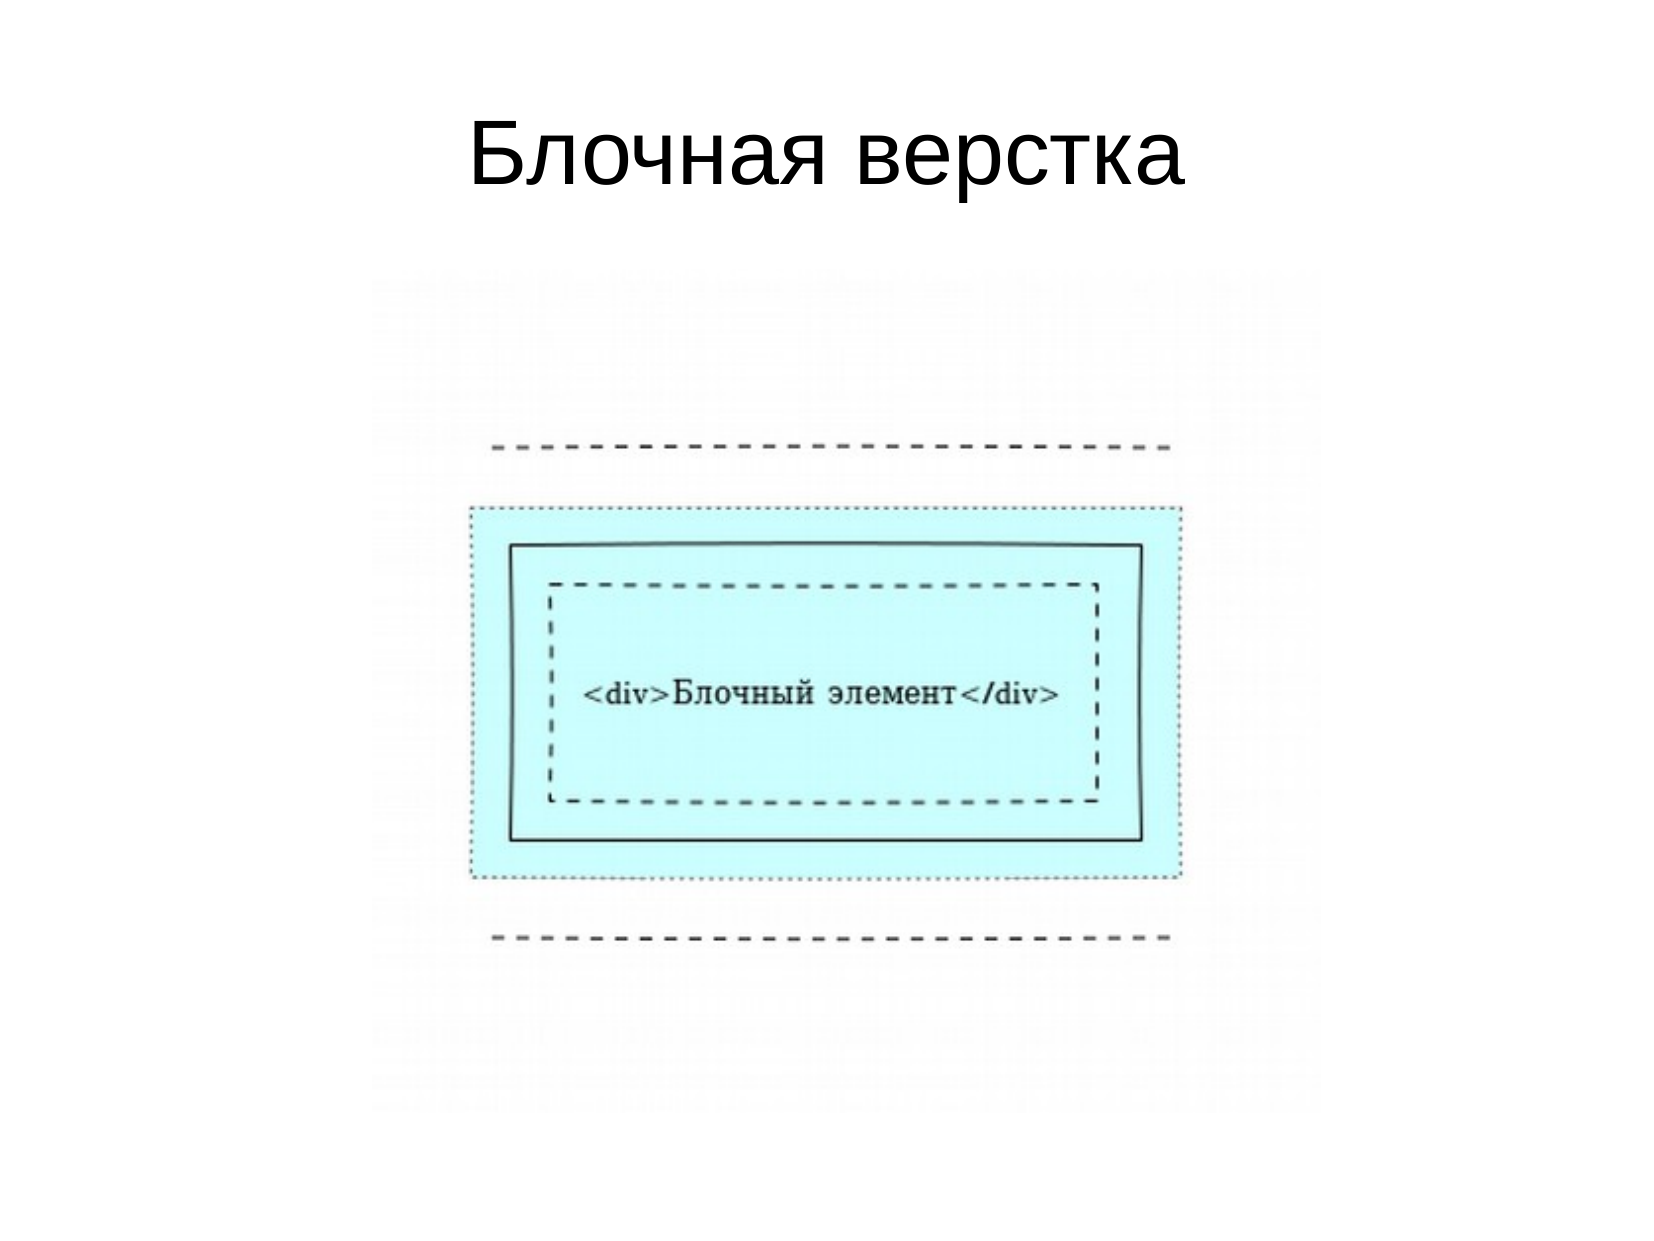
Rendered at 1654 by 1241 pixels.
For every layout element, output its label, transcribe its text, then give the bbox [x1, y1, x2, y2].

picture [372, 269, 1321, 1113]
title Блочная верстка [82, 49, 1571, 257]
